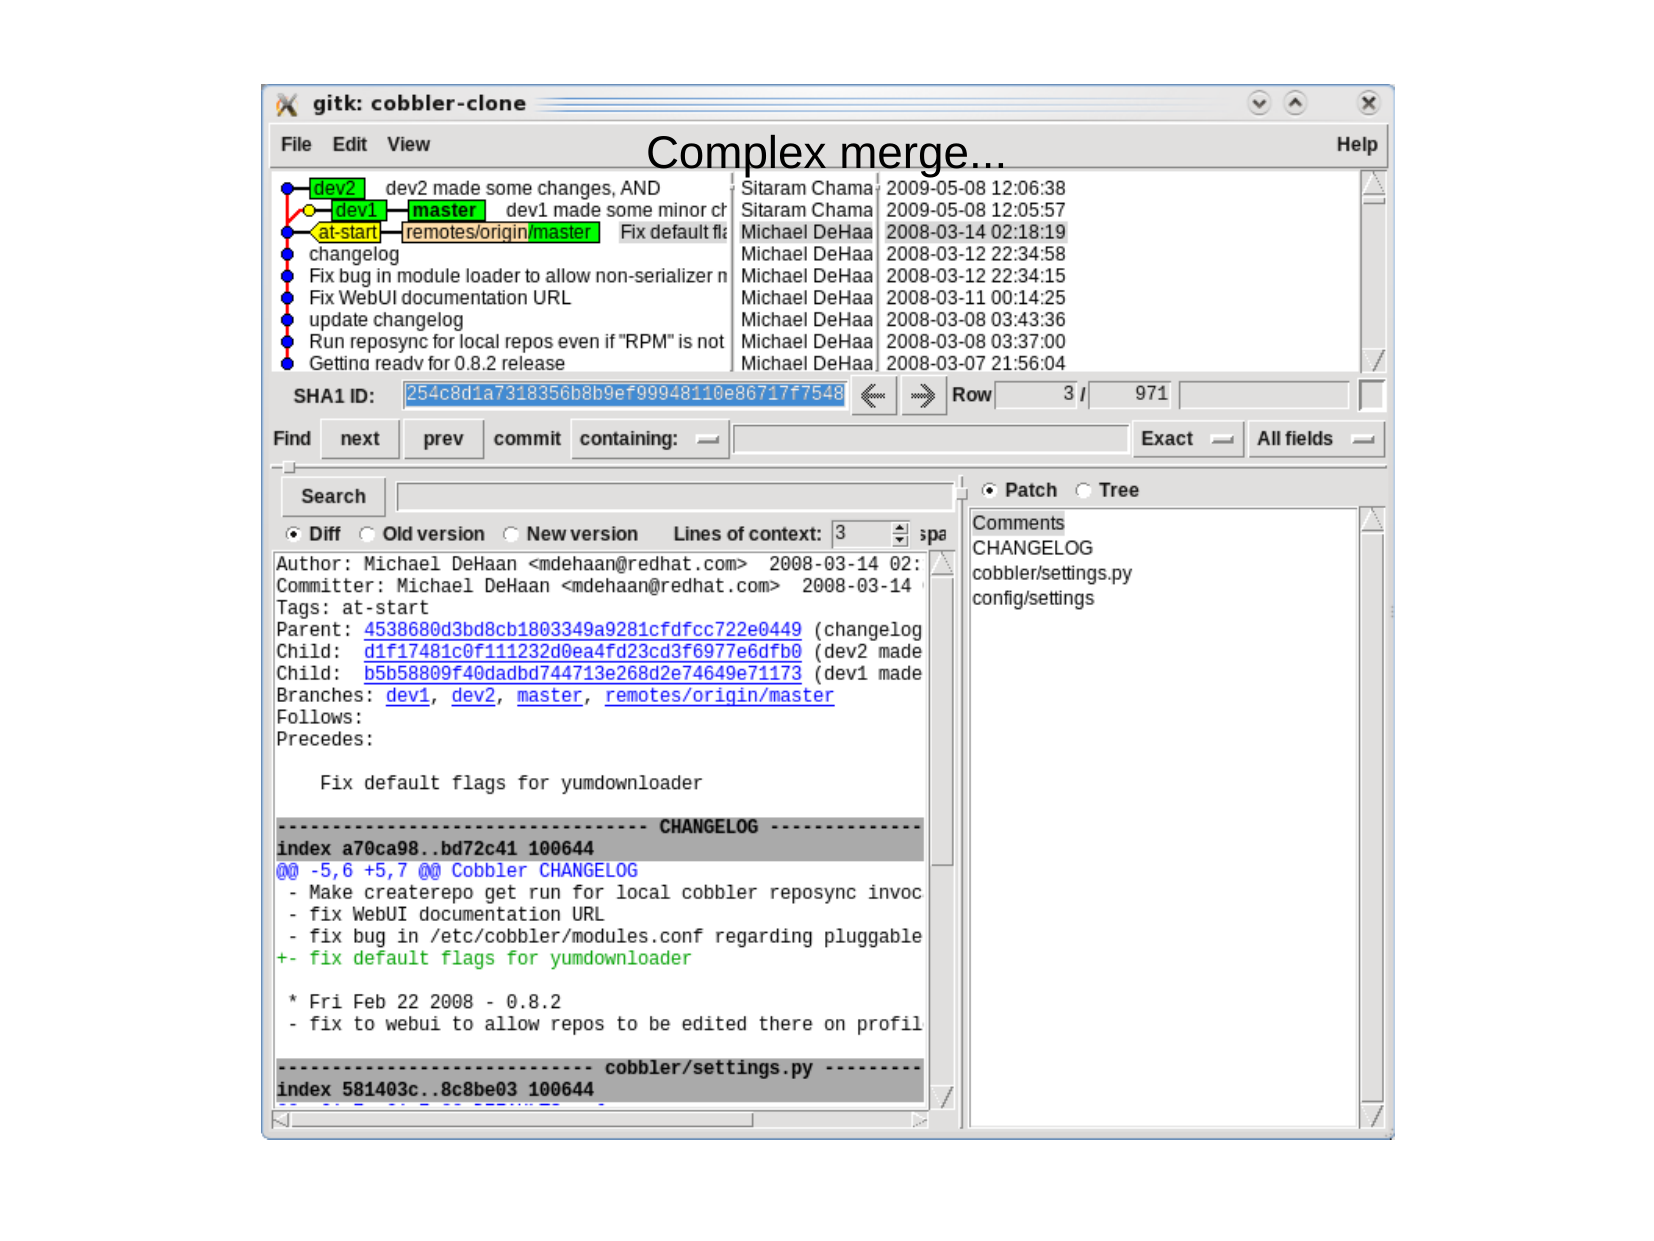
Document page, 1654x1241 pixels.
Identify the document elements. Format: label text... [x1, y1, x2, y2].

title Complex merge... [82, 56, 1571, 250]
picture [261, 250, 1395, 1140]
